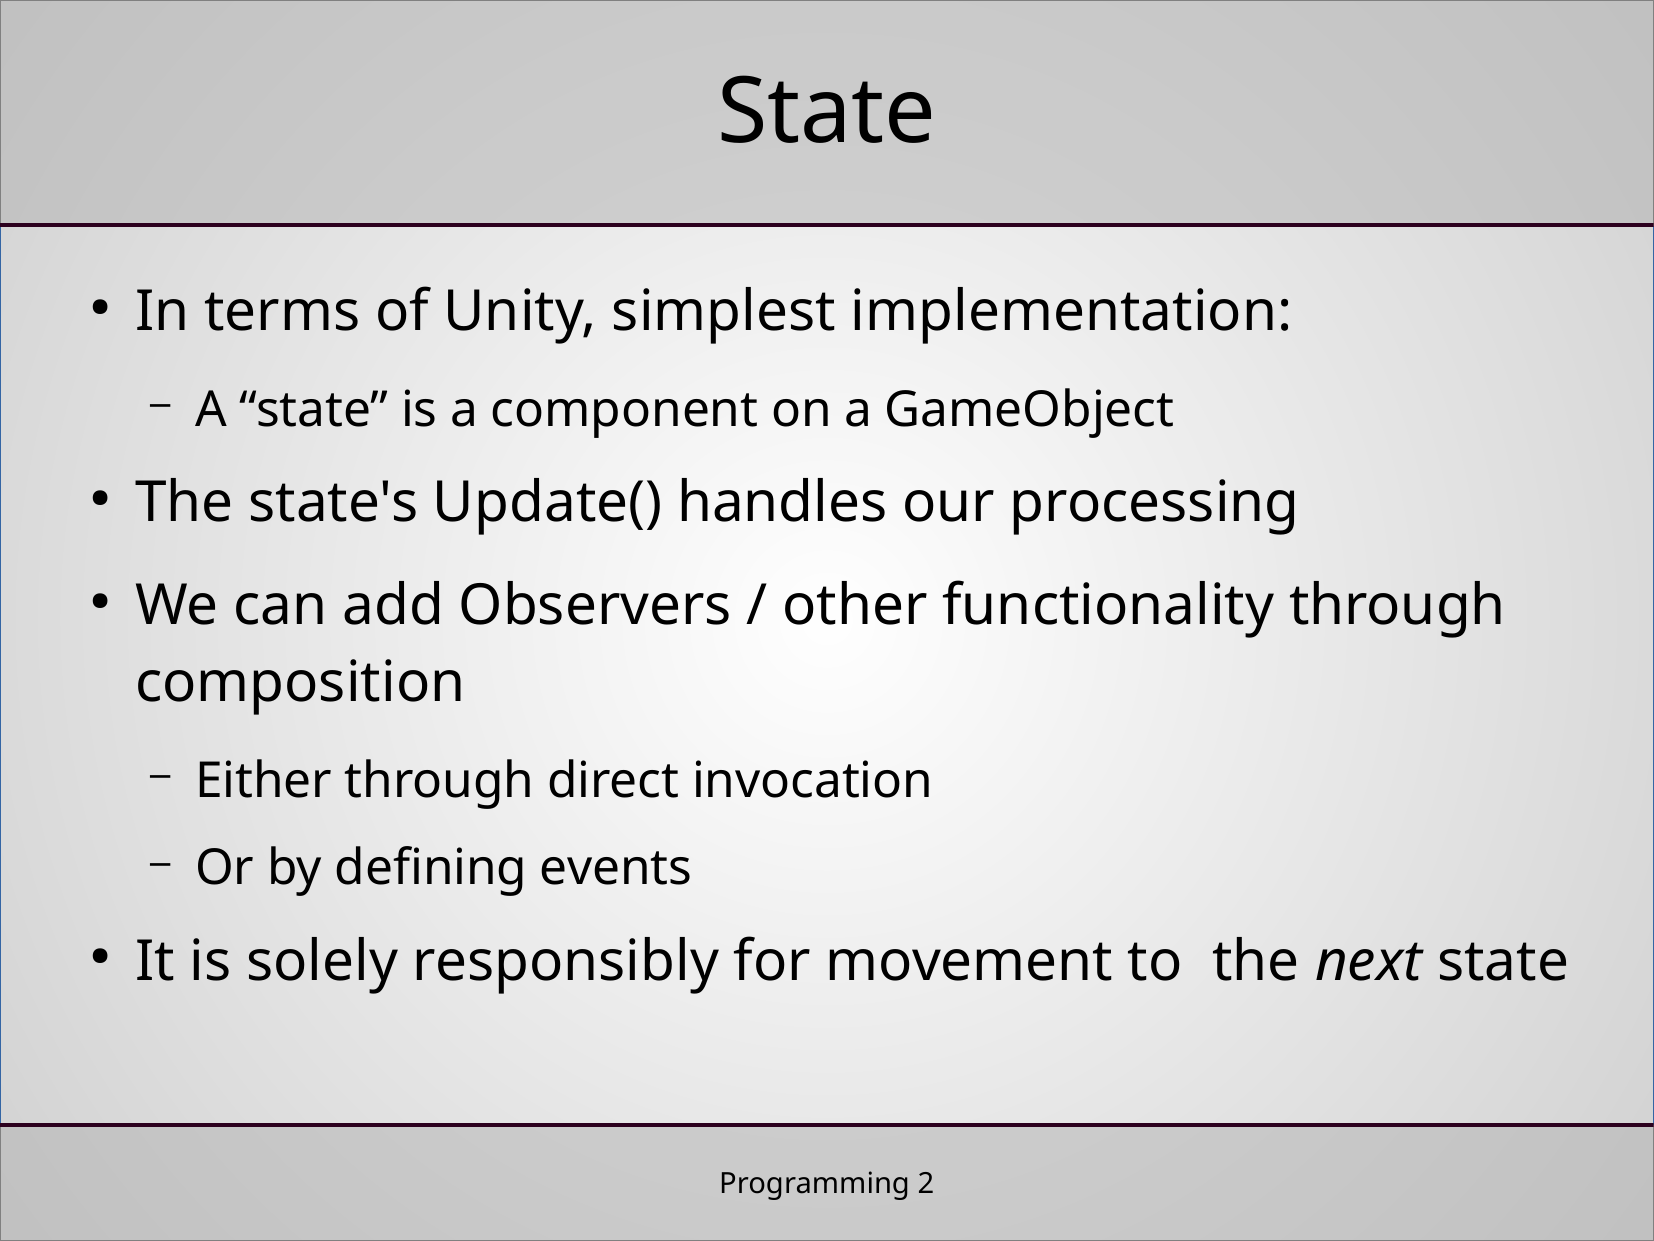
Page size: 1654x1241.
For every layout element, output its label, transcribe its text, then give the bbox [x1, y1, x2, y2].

title State [82, 34, 1571, 181]
list In terms of Unity, simplest implementation: A “state” is a component on a GameObject The state's Update() handles our processing We can add Observers / other functionality through composition Either through direct invocation Or by defining events It is solely responsibly for movement to the next state [75, 270, 1571, 1075]
